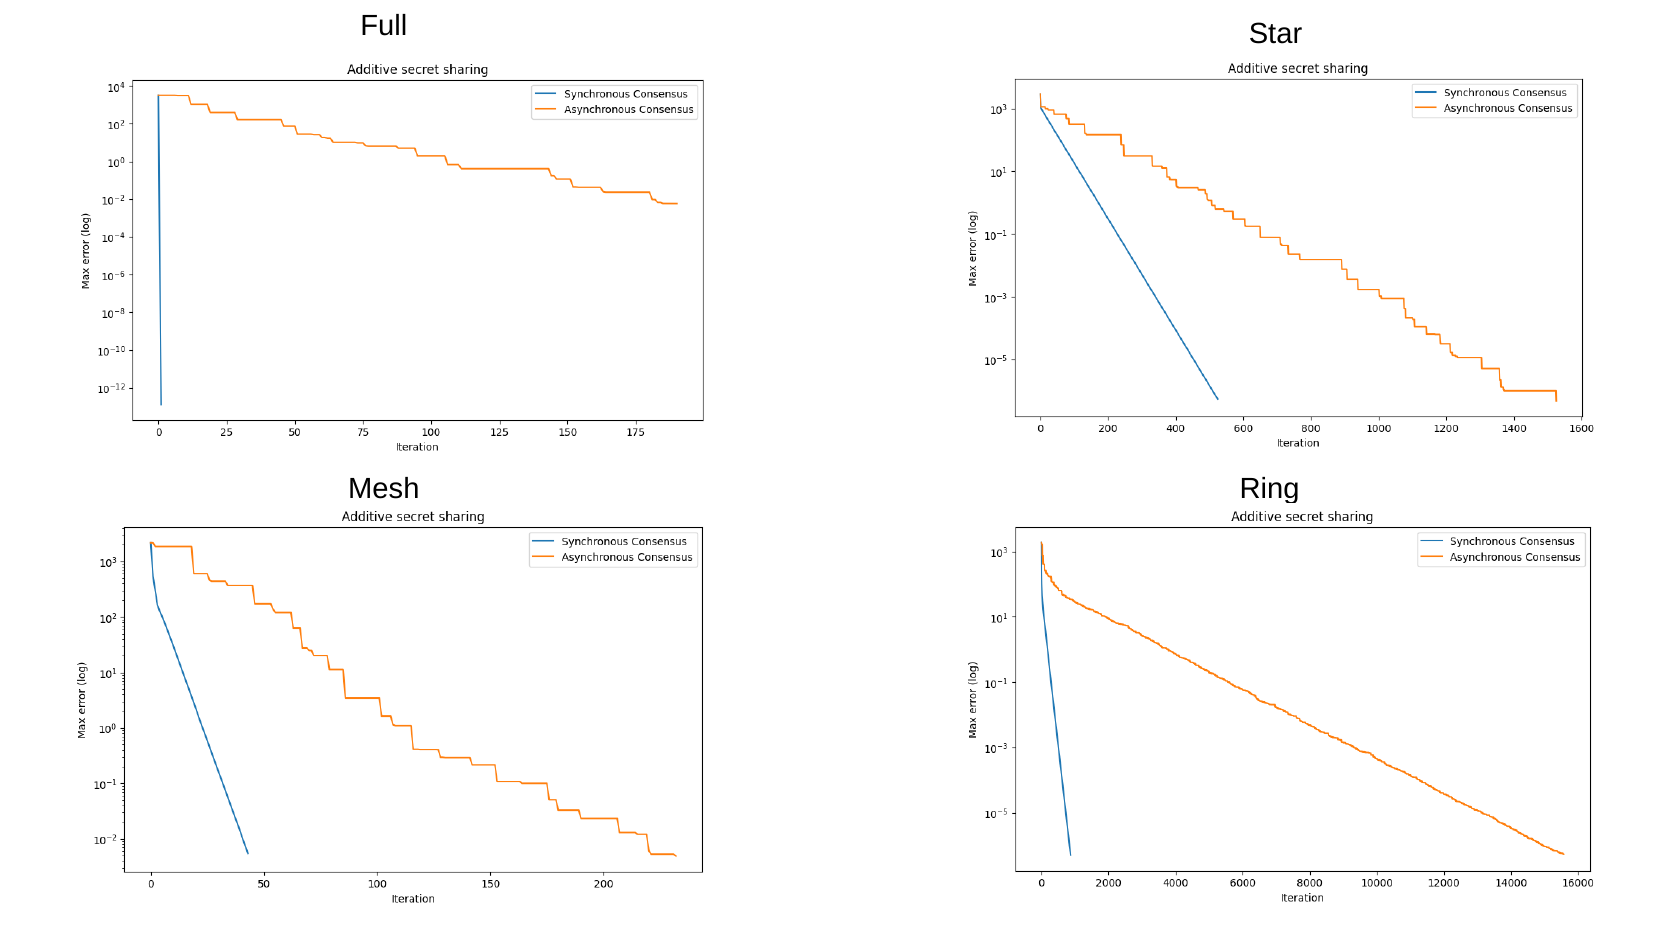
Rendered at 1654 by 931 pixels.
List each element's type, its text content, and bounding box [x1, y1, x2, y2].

title Star [1187, 7, 1365, 55]
picture [961, 55, 1601, 455]
title Full [295, 0, 473, 52]
title Mesh [295, 462, 473, 503]
picture [74, 56, 709, 459]
picture [961, 503, 1601, 910]
picture [70, 503, 709, 911]
title Ring [1181, 462, 1359, 503]
